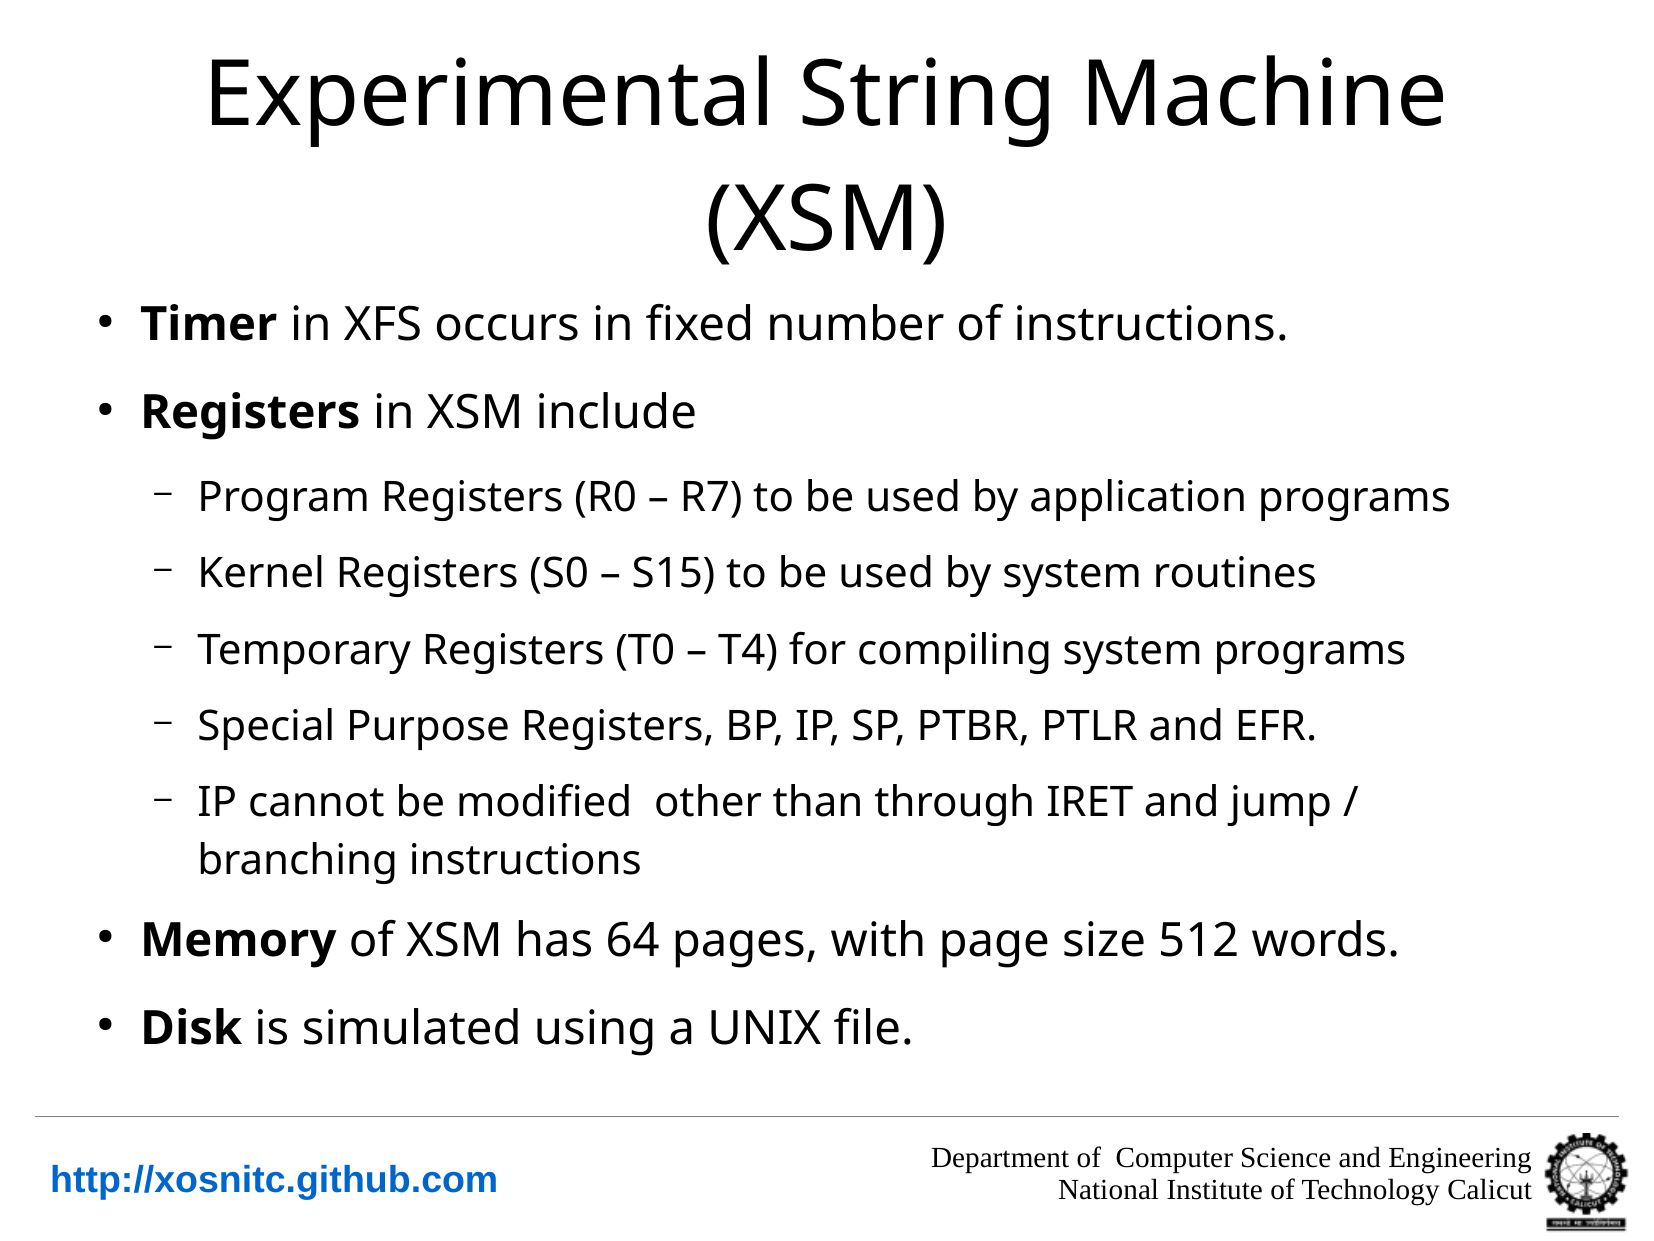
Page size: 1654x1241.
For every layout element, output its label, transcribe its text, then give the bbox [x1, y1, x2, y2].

picture [1542, 1133, 1630, 1234]
title Experimental String Machine (XSM) [82, 49, 1571, 257]
list Timer in XFS occurs in fixed number of instructions. Registers in XSM include Program Registers (R0 – R7) to be used by application programs Kernel Registers (S0 – S15) to be used by system routines Temporary Registers (T0 – T4) for compiling system programs Special Purpose Registers, BP, IP, SP, PTBR, PTLR and EFR. IP cannot be modified other than through IRET and jump / branching instructions Memory of XSM has 64 pages, with page size 512 words. Disk is simulated using a UNIX file. [82, 290, 1538, 1075]
